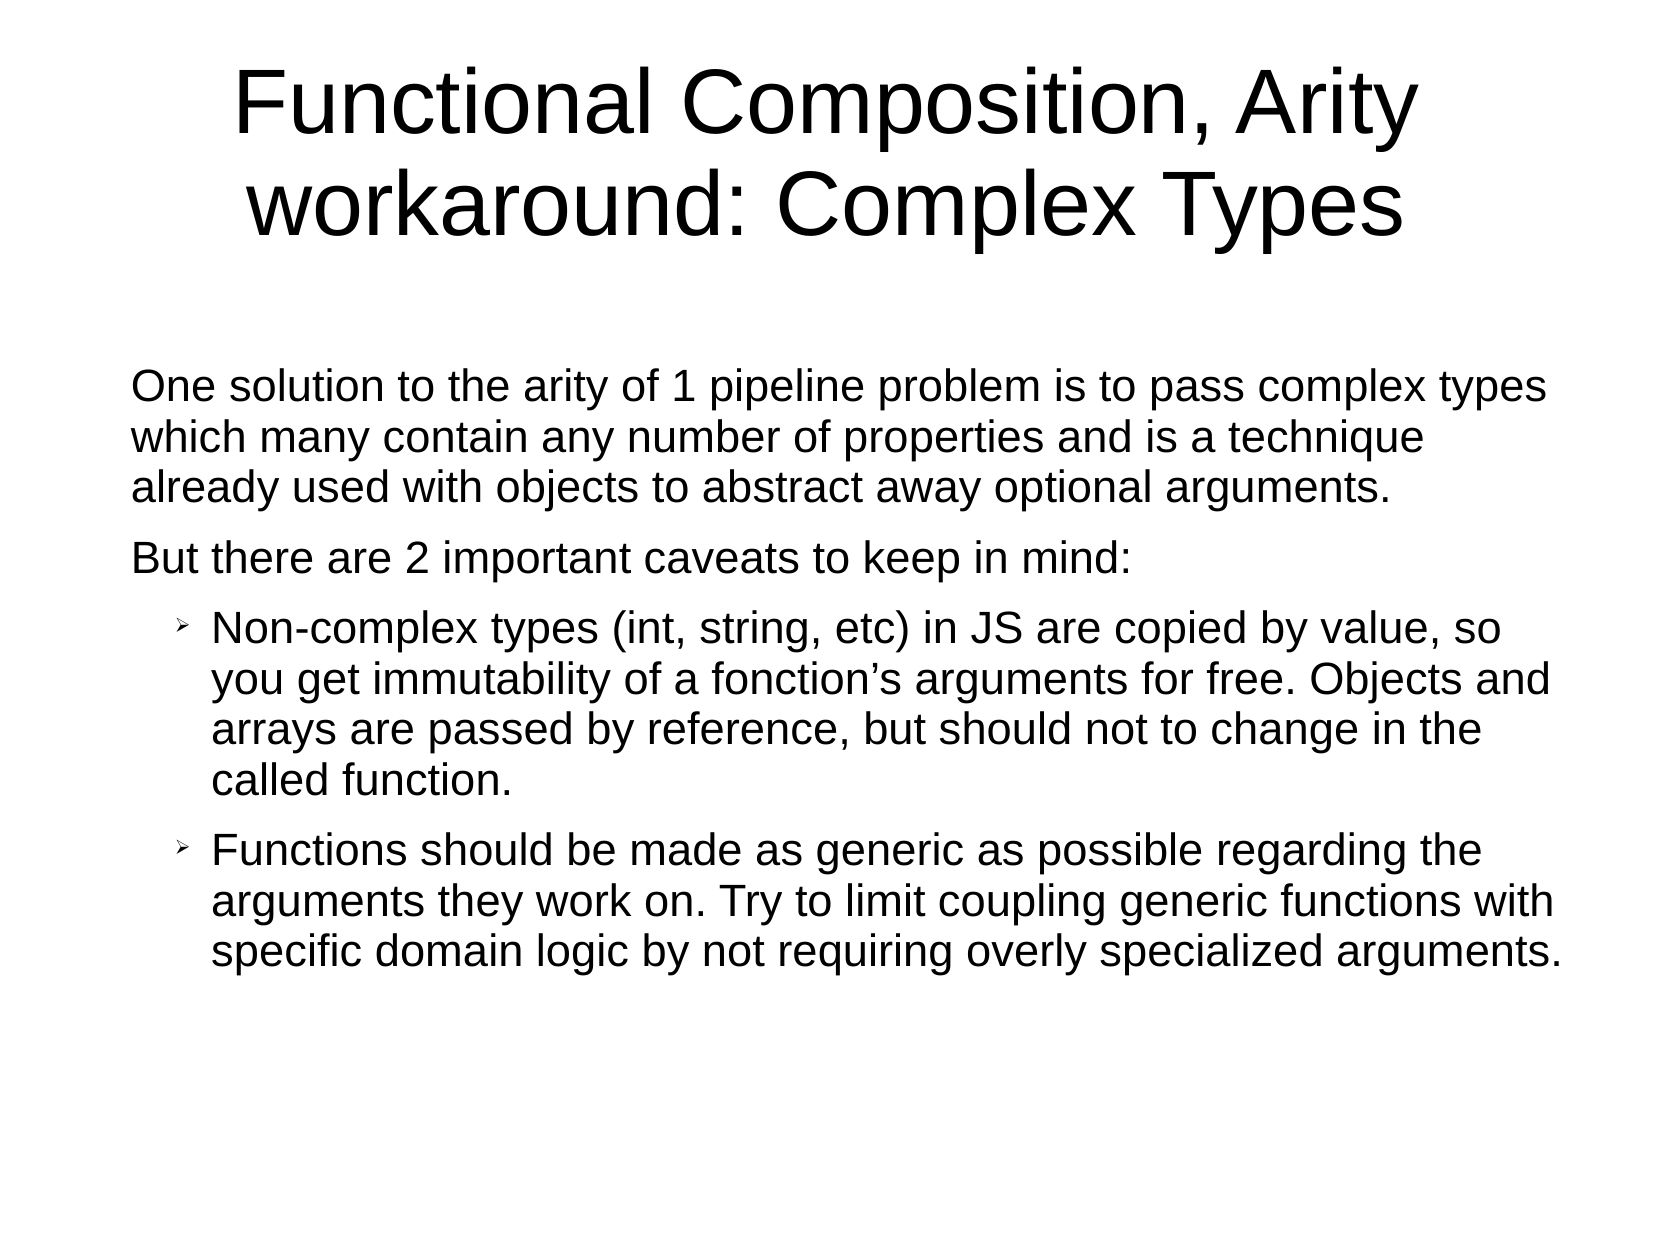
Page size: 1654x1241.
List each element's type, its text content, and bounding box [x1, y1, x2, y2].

list One solution to the arity of 1 pipeline problem is to pass complex types which many contain any number of properties and is a technique already used with objects to abstract away optional arguments. But there are 2 important caveats to keep in mind: Non-complex types (int, string, etc) in JS are copied by value, so you get immutability of a fonction’s arguments for free. Objects and arrays are passed by reference, but should not to change in the called function. Functions should be made as generic as possible regarding the arguments they work on. Try to limit coupling generic functions with specific domain logic by not requiring overly specialized arguments. [82, 290, 1571, 1010]
title Functional Composition, Arity workaround: Complex Types [82, 49, 1571, 257]
